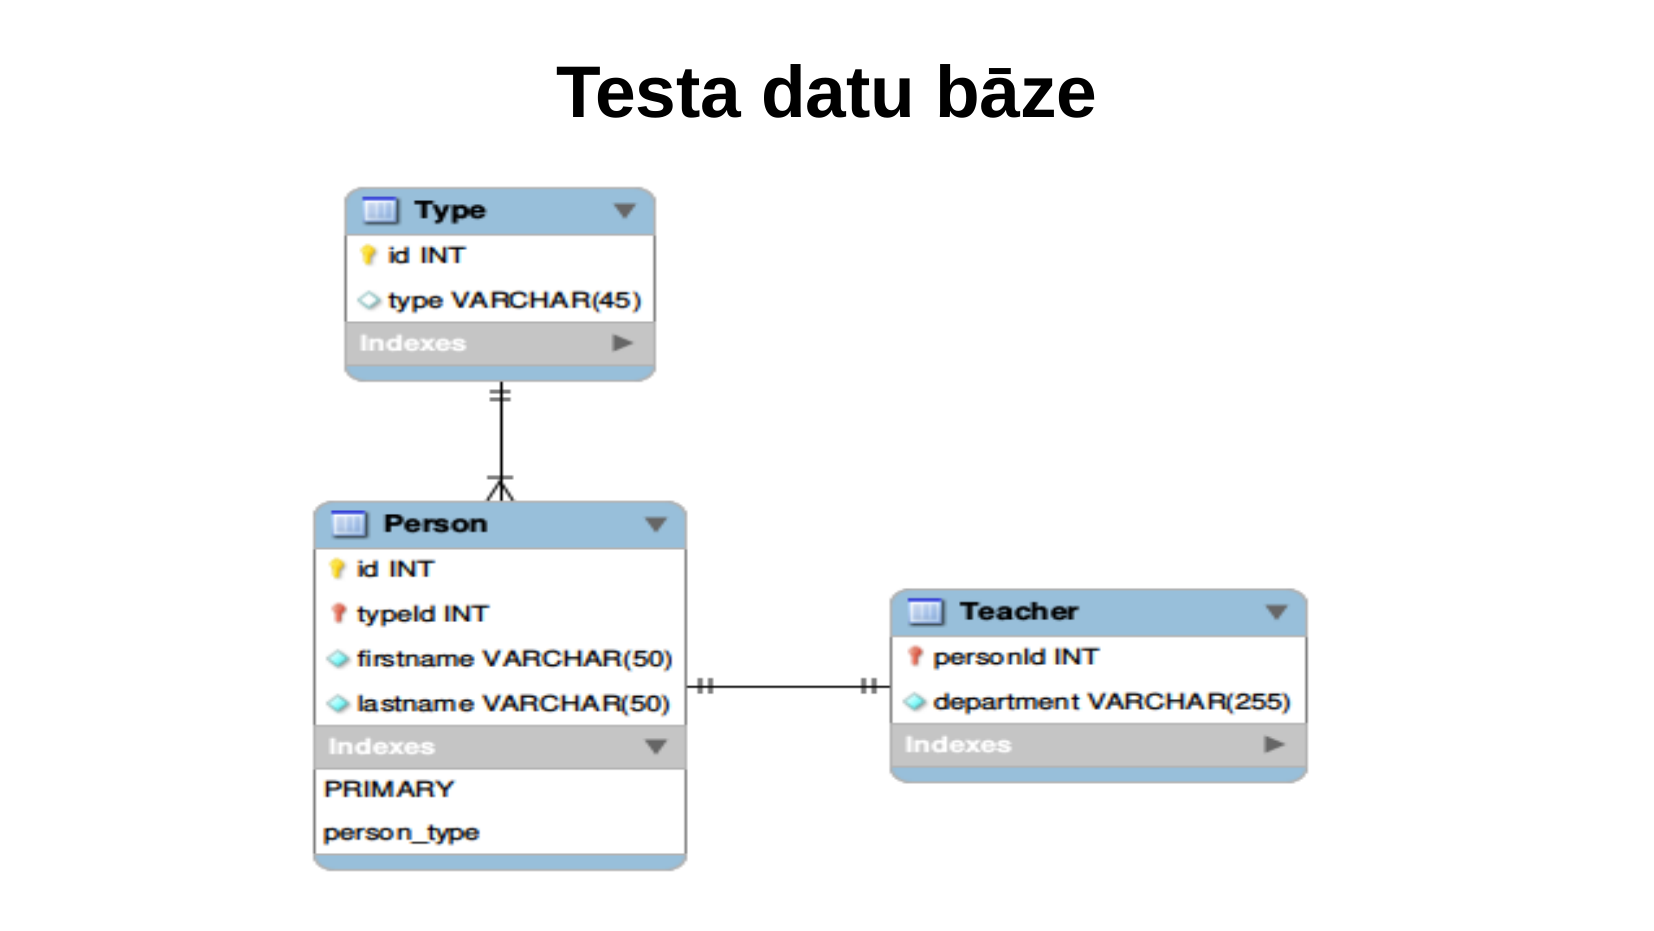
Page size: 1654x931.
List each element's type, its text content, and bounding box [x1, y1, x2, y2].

title Testa datu bāze [82, 37, 1571, 147]
picture [288, 168, 1332, 889]
